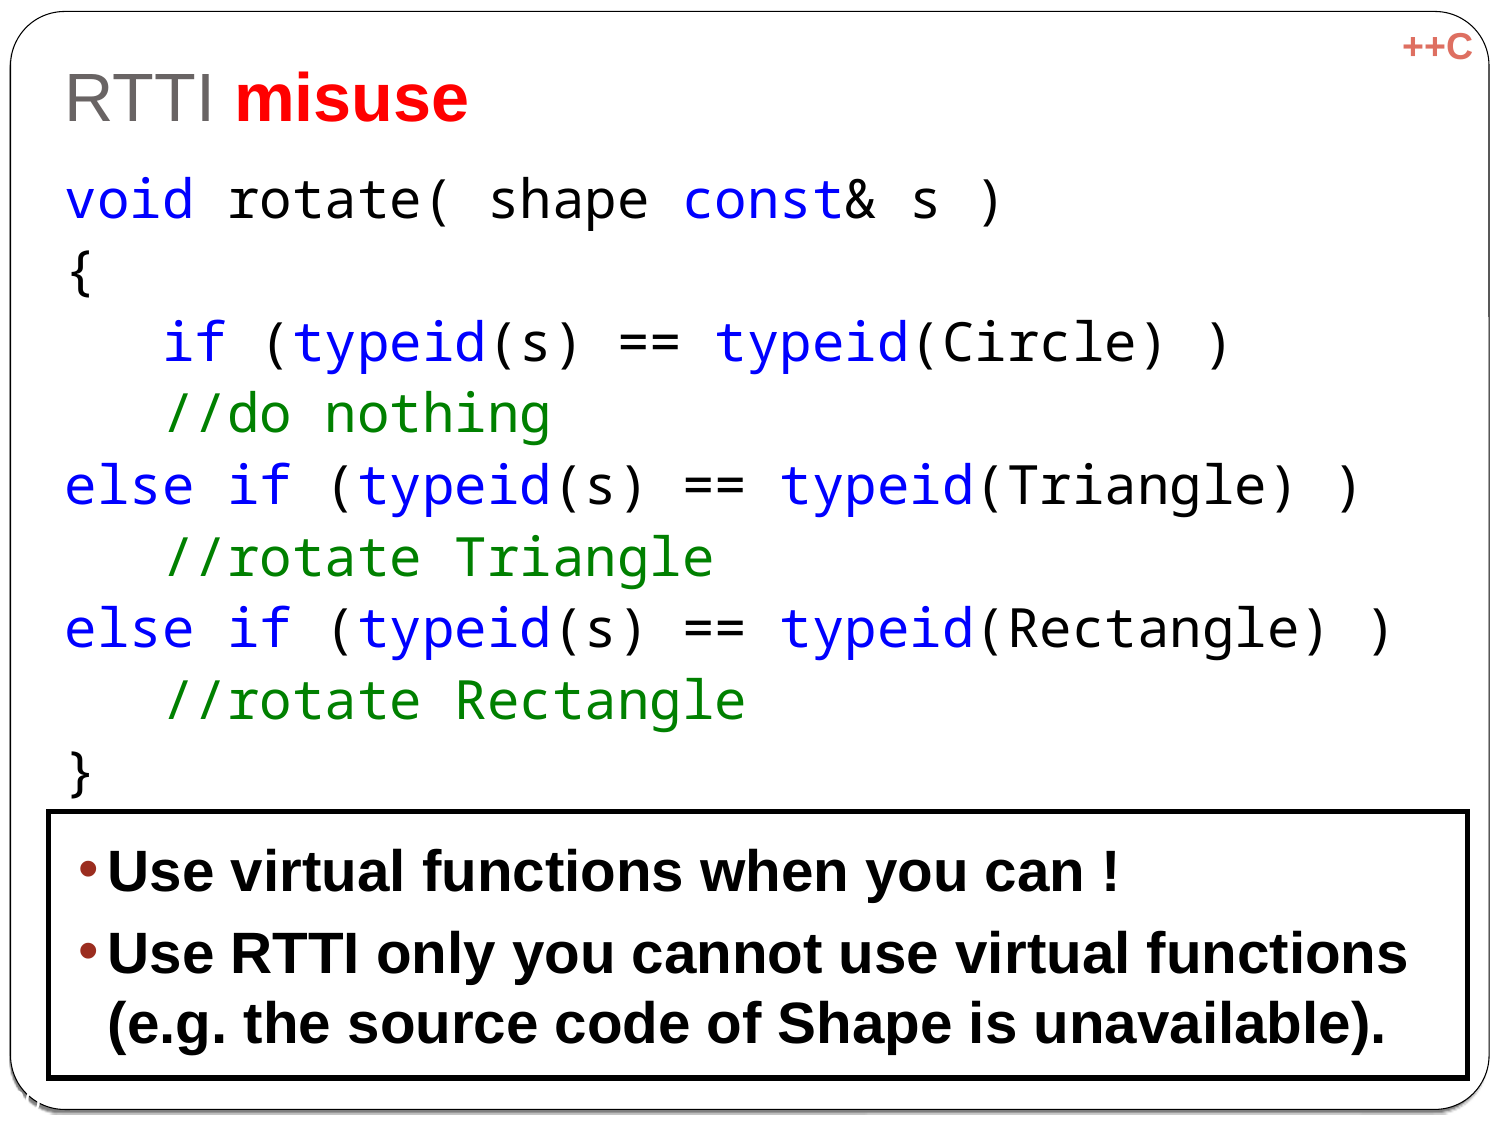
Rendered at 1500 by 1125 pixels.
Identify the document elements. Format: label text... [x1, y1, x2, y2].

list void rotate( shape const& s ) { if (typeid(s) == typeid(Circle) ) //do nothing else if (typeid(s) == typeid(Triangle) ) //rotate Triangle else if (typeid(s) == typeid(Rectangle) ) //rotate Rectangle } [50, 1078, 1450, 1088]
text_box Use virtual functions when you can ! Use RTTI only you cannot use virtual functions (e.g. the source code of Shape is unavailable). [48, 811, 1468, 1078]
list void rotate( shape const& s ) { if (typeid(s) == typeid(Circle) ) //do nothing else if (typeid(s) == typeid(Triangle) ) //rotate Triangle else if (typeid(s) == typeid(Rectangle) ) //rotate Rectangle } [50, 149, 1450, 811]
title RTTI misuse [50, 45, 1450, 149]
slide_number <number> [0, 1074, 50, 1125]
